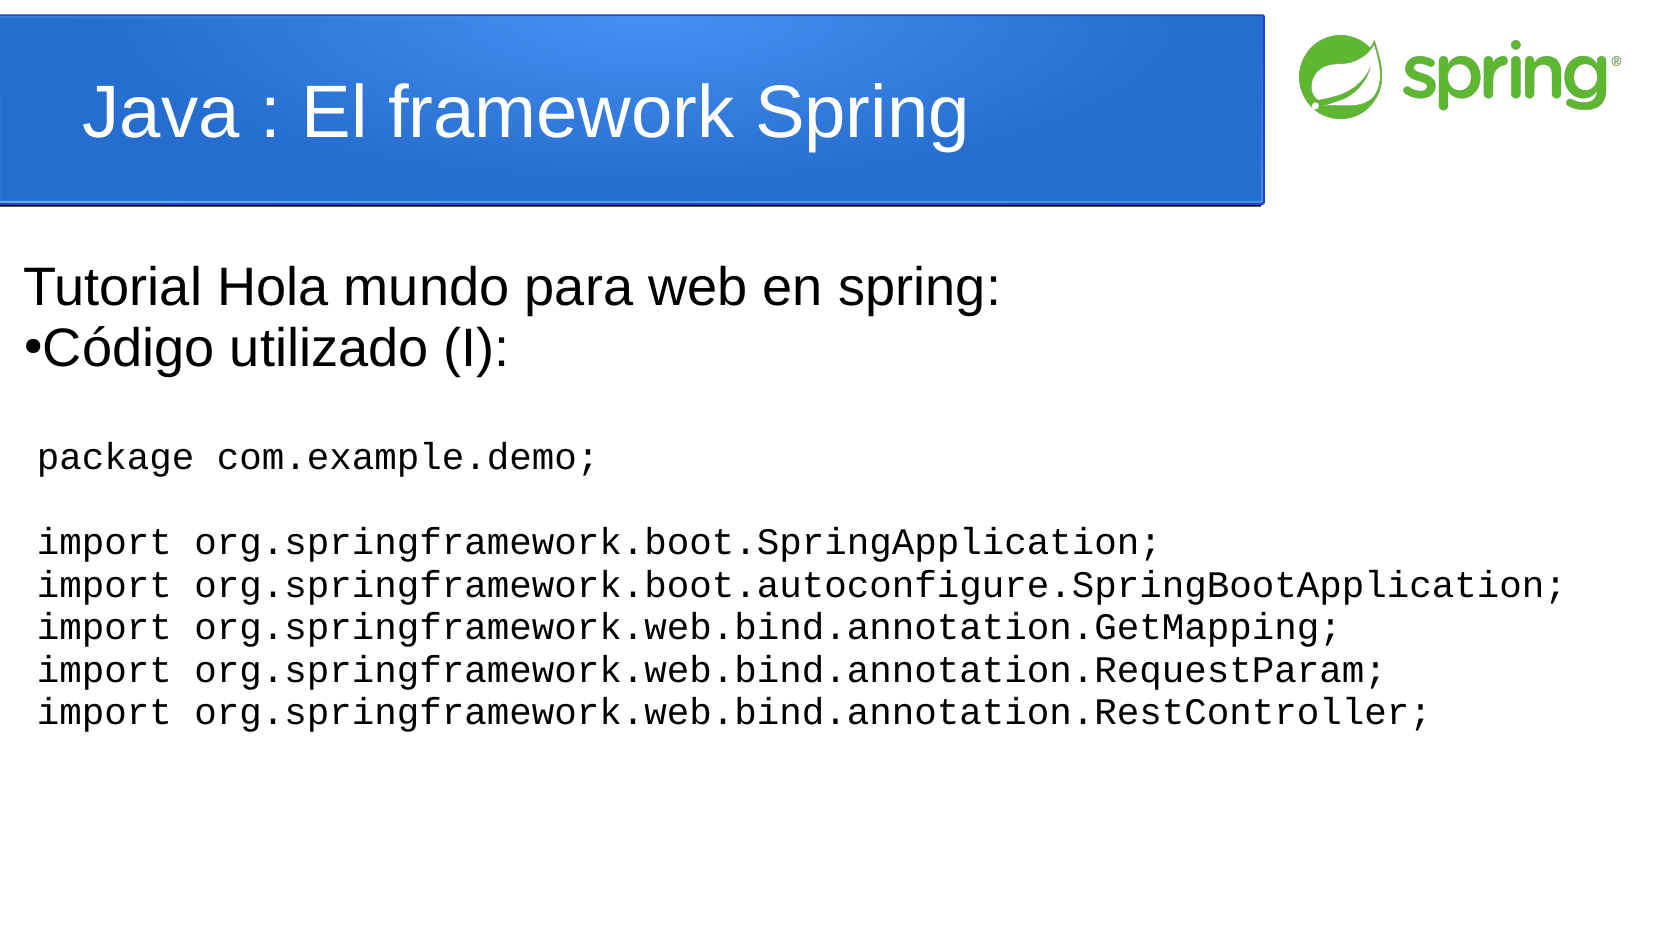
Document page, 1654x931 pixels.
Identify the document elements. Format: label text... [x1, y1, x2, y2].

picture [1299, 35, 1621, 119]
title Java : El framework Spring [82, 35, 1235, 184]
subtitle Tutorial Hola mundo para web en spring: Código utilizado (I): package com.example.demo; import org.springframework.boot.SpringApplication; import org.springframework.boot.autoconfigure.SpringBootApplication; import org.springframework.web.bind.annotation.GetMapping; import org.springframework.web.bind.annotation.RequestParam; import org.springframework.web.bind.annotation.RestController; [23, 184, 1642, 931]
